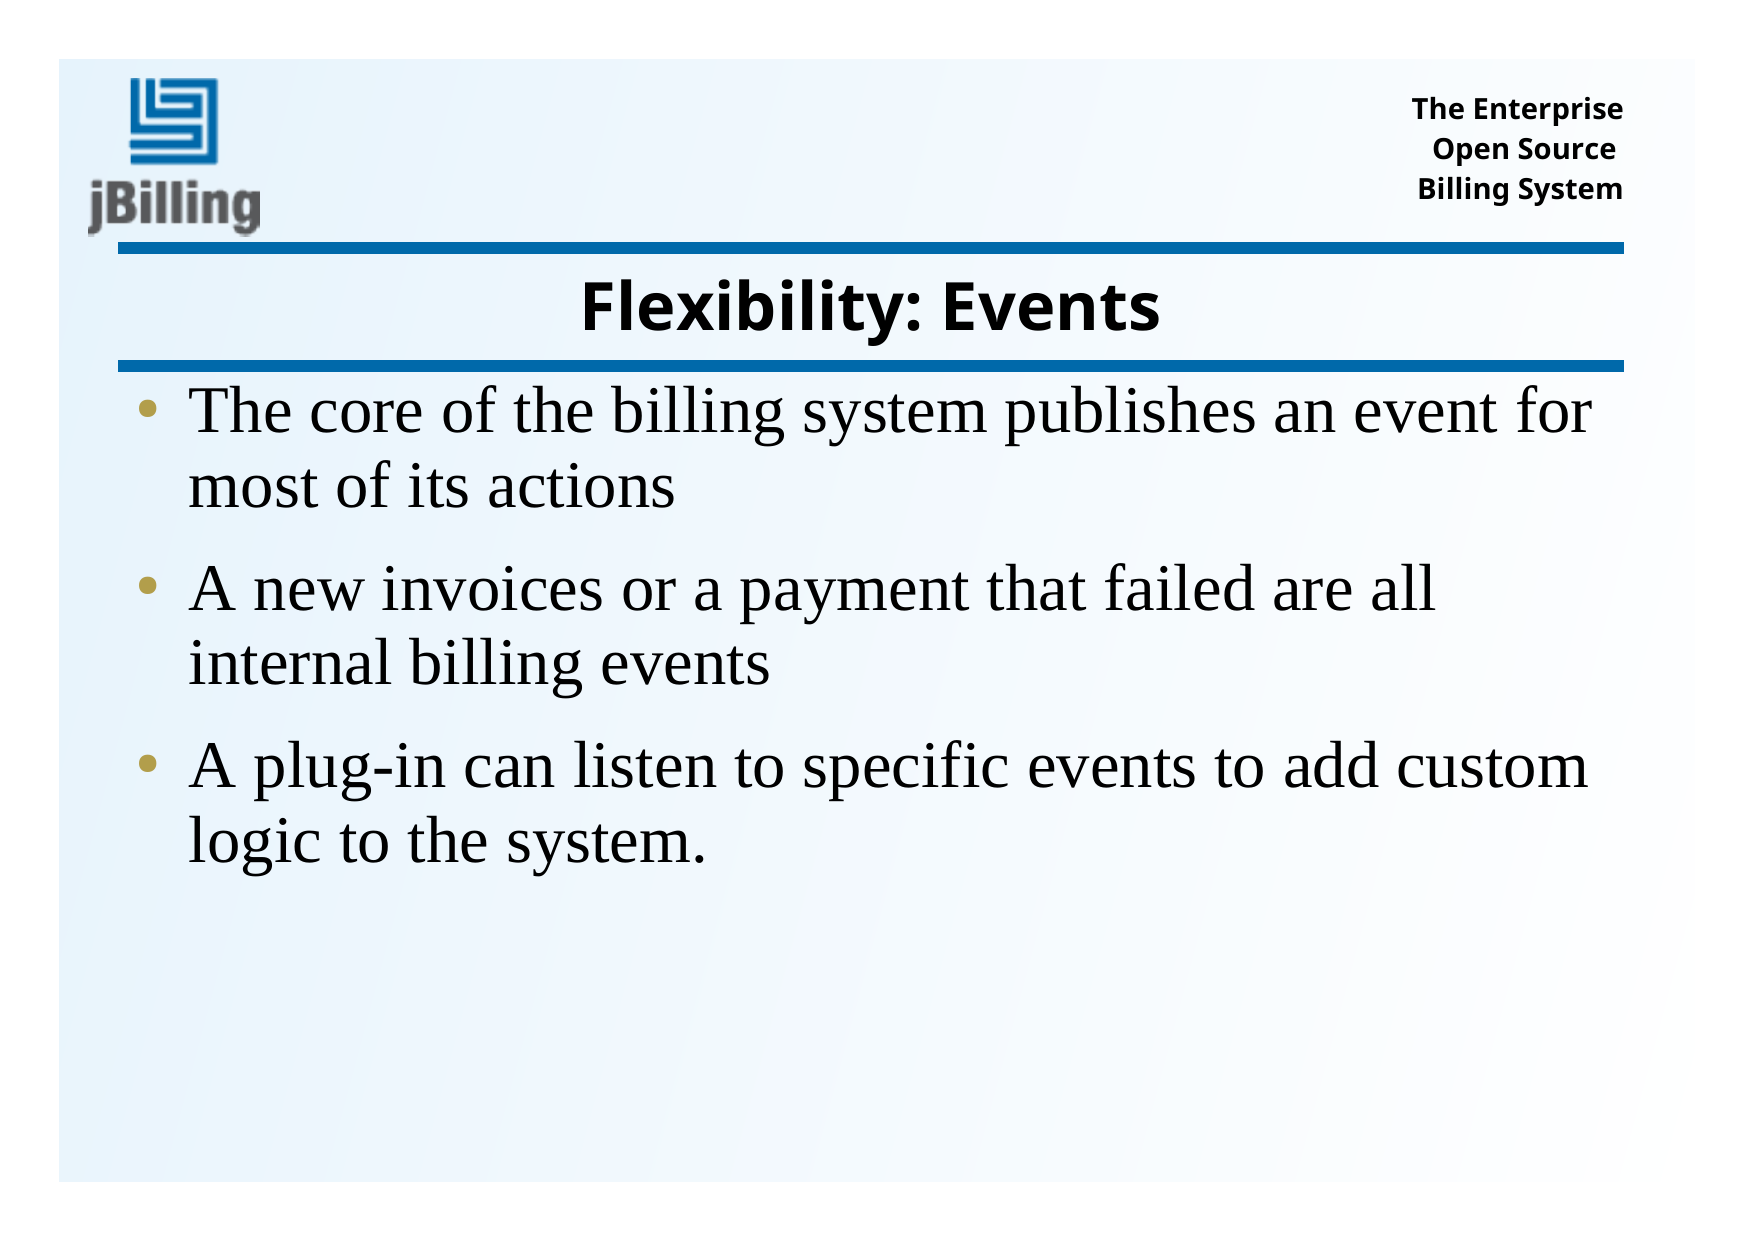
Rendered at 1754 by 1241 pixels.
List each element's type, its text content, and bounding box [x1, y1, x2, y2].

picture [88, 78, 260, 237]
title Flexibility: Events [118, 248, 1625, 361]
list The core of the billing system publishes an event for most of its actions A new invoices or a payment that failed are all internal billing events A plug-in can listen to specific events to add custom logic to the system. [118, 373, 1625, 1134]
